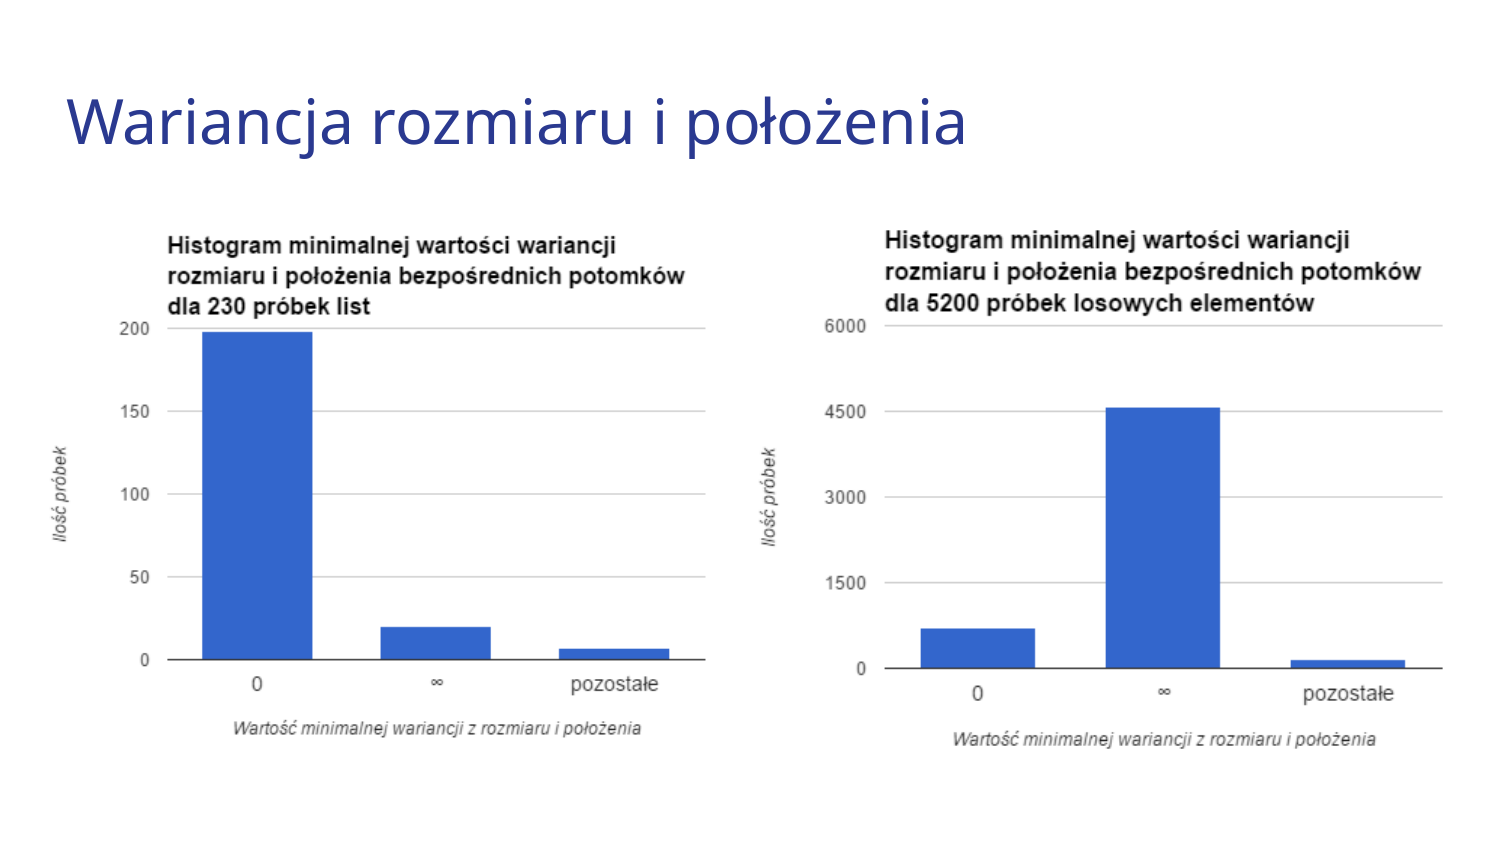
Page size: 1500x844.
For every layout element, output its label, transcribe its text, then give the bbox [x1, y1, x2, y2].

title Wariancja rozmiaru i położenia [51, 67, 1449, 167]
picture [742, 220, 1476, 767]
picture [24, 229, 726, 758]
